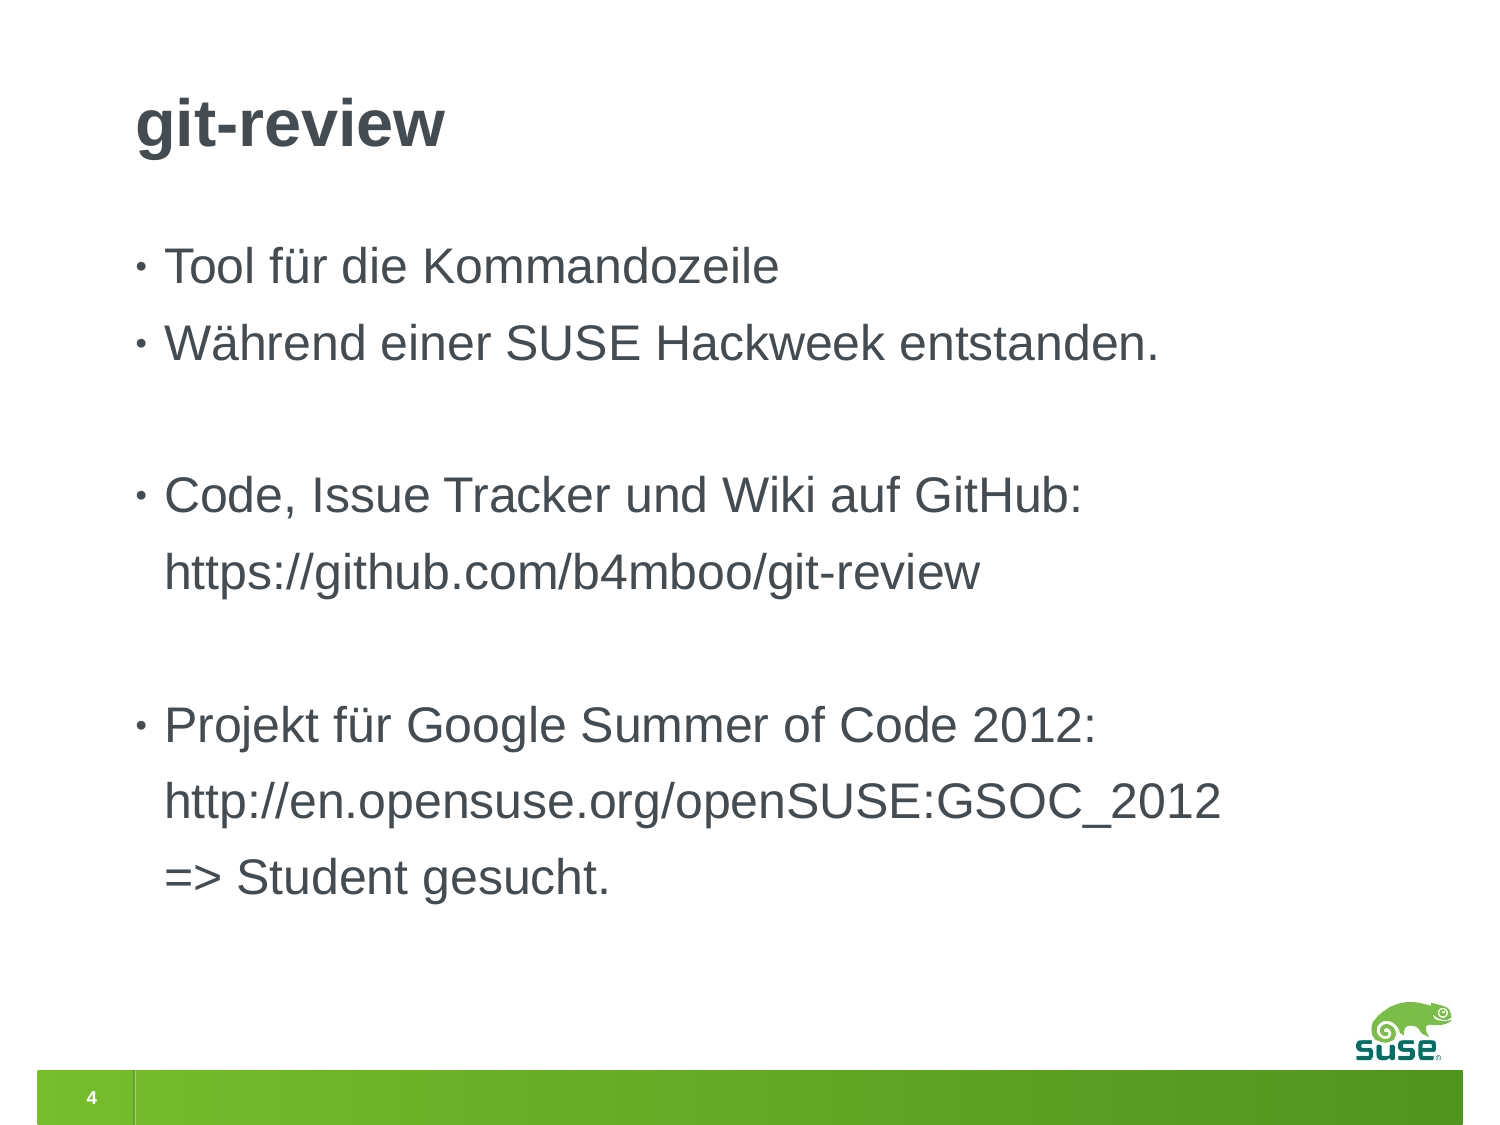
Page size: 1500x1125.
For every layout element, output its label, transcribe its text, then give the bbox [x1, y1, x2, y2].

title git-review [135, 41, 1372, 204]
picture [1355, 1001, 1452, 1061]
list Tool für die Kommandozeile Während einer SUSE Hackweek entstanden. Code, Issue Tracker und Wiki auf GitHub: https://github.com/b4mboo/git-review Projekt für Google Summer of Code 2012: http://en.opensuse.org/openSUSE:GSOC_2012 => Student gesucht. [135, 238, 1372, 982]
